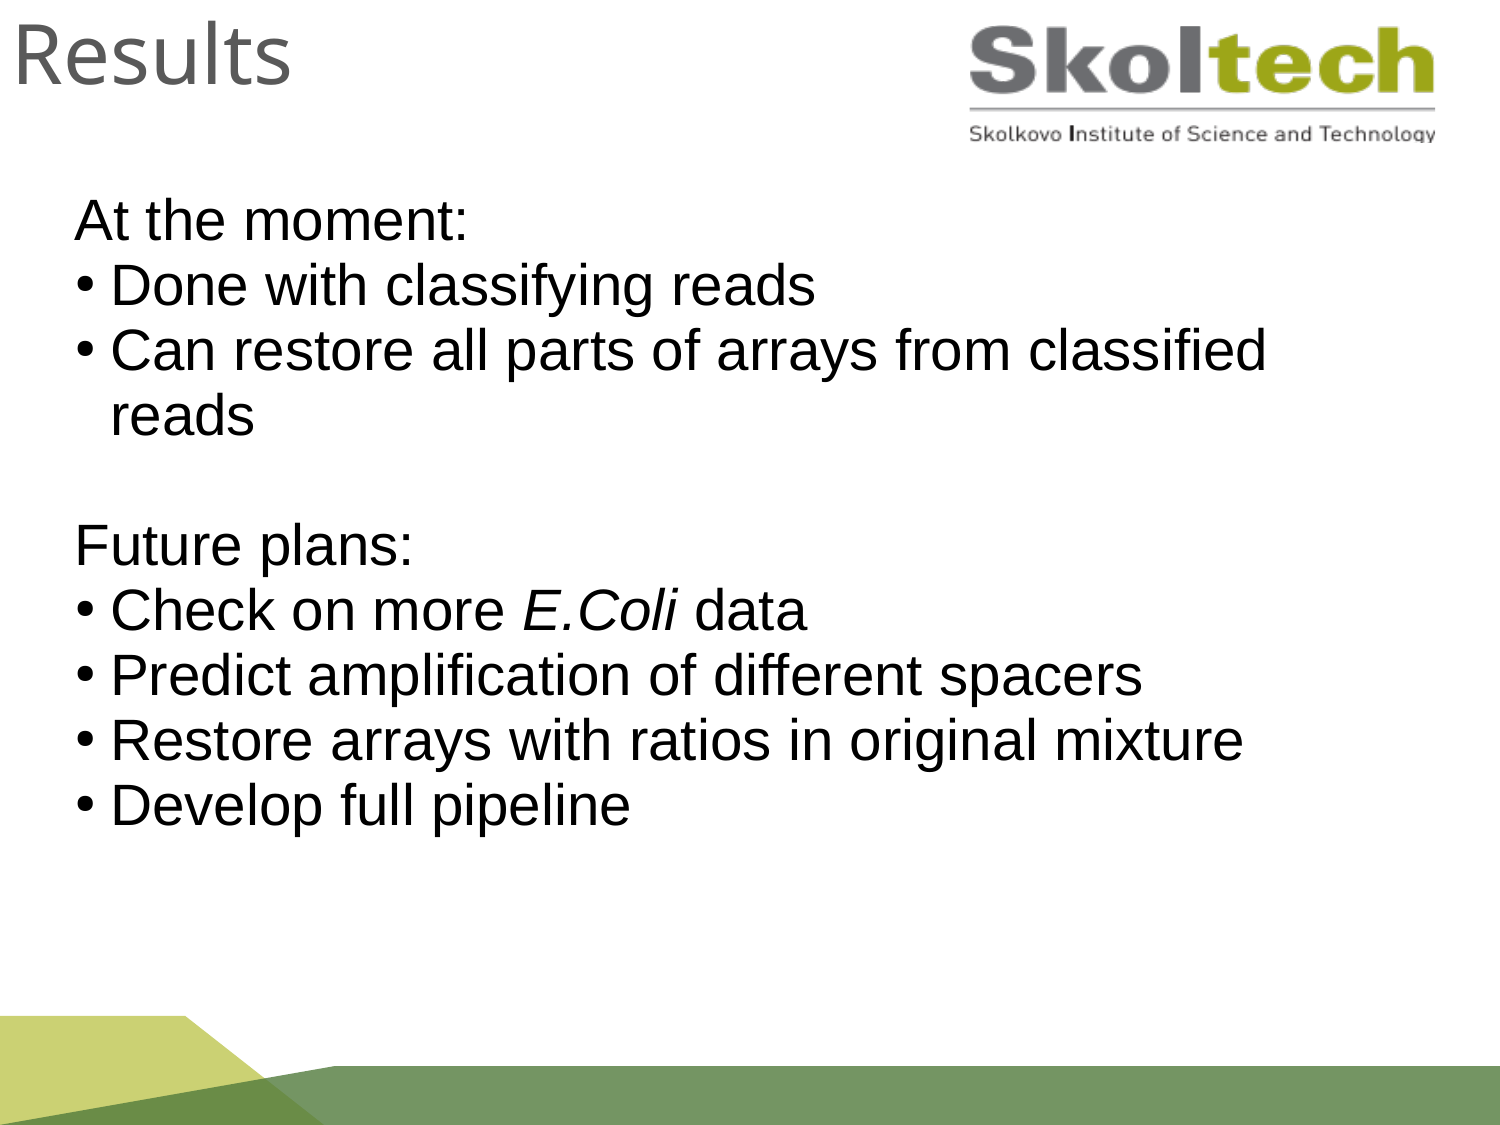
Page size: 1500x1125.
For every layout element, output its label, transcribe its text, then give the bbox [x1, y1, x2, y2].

text_box At the moment: Done with classifying reads Can restore all parts of arrays from classified reads Future plans: Check on more E.Coli data Predict amplification of different spacers Restore arrays with ratios in original mixture Develop full pipeline [60, 179, 1336, 911]
text_box Results [11, 0, 1045, 105]
